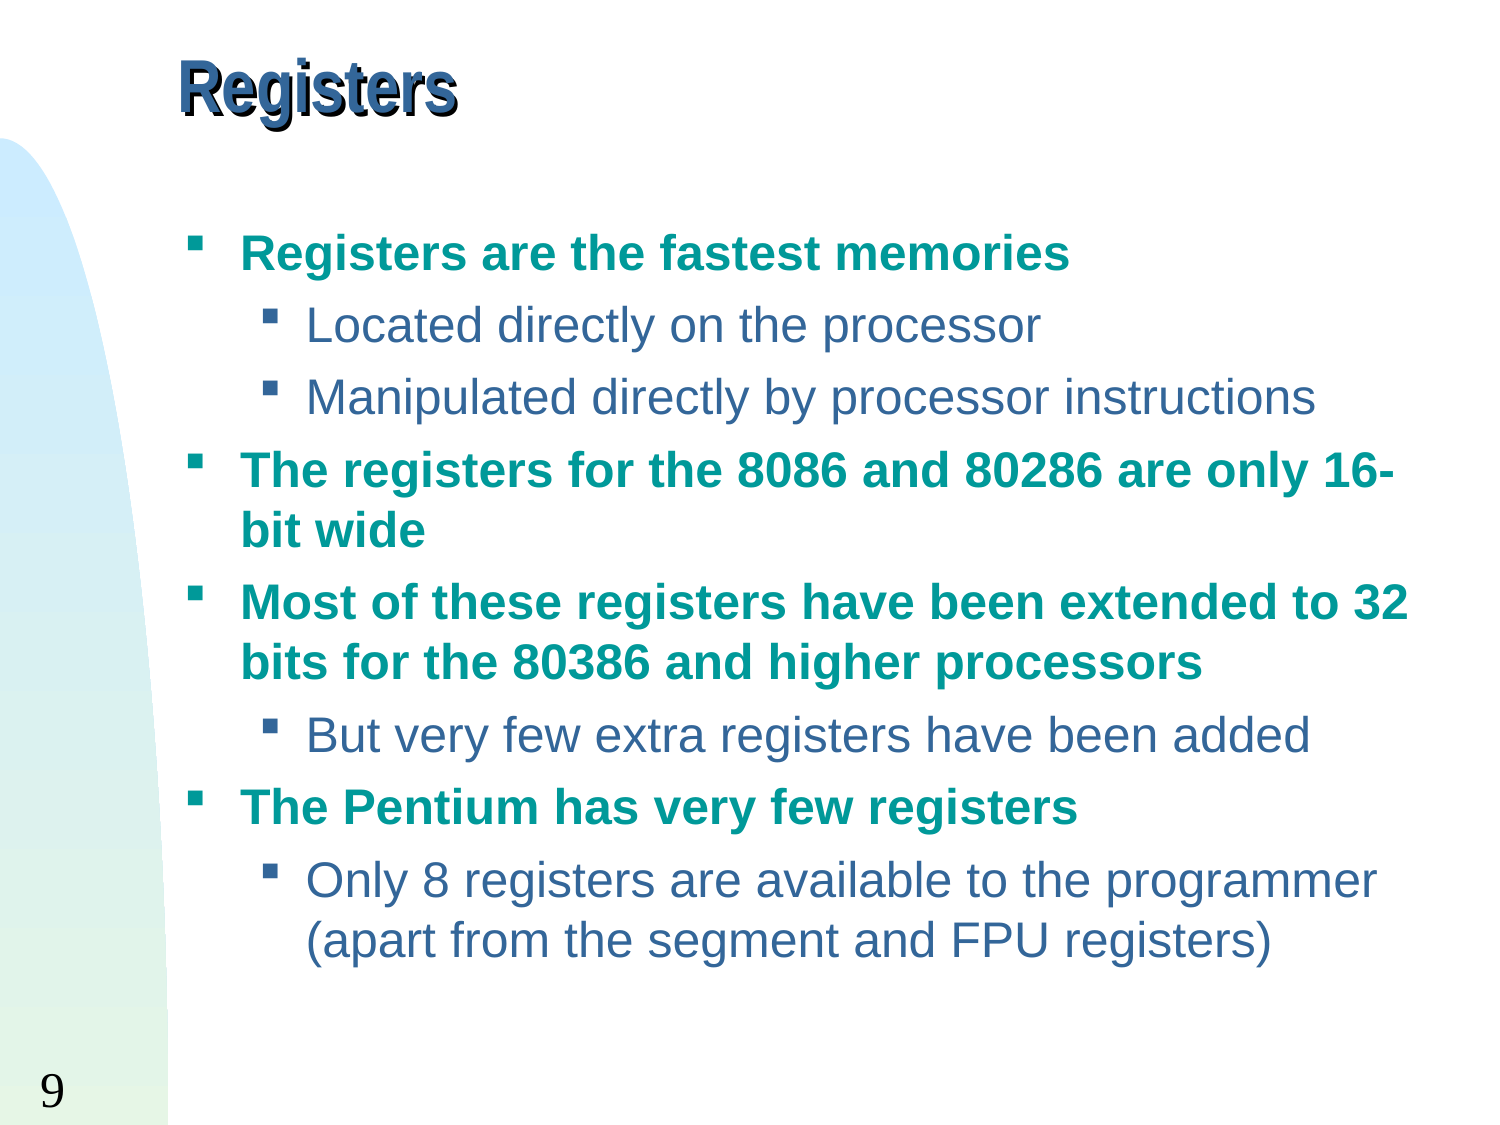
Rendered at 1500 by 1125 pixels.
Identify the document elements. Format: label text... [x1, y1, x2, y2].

list Registers are the fastest memories Located directly on the processor Manipulated directly by processor instructions The registers for the 8086 and 80286 are only 16-bit wide Most of these registers have been extended to 32 bits for the 80386 and higher processors But very few extra registers have been added The Pentium has very few registers Only 8 registers are available to the programmer (apart from the segment and FPU registers) [168, 212, 1463, 1025]
title Registers [162, 24, 1456, 163]
